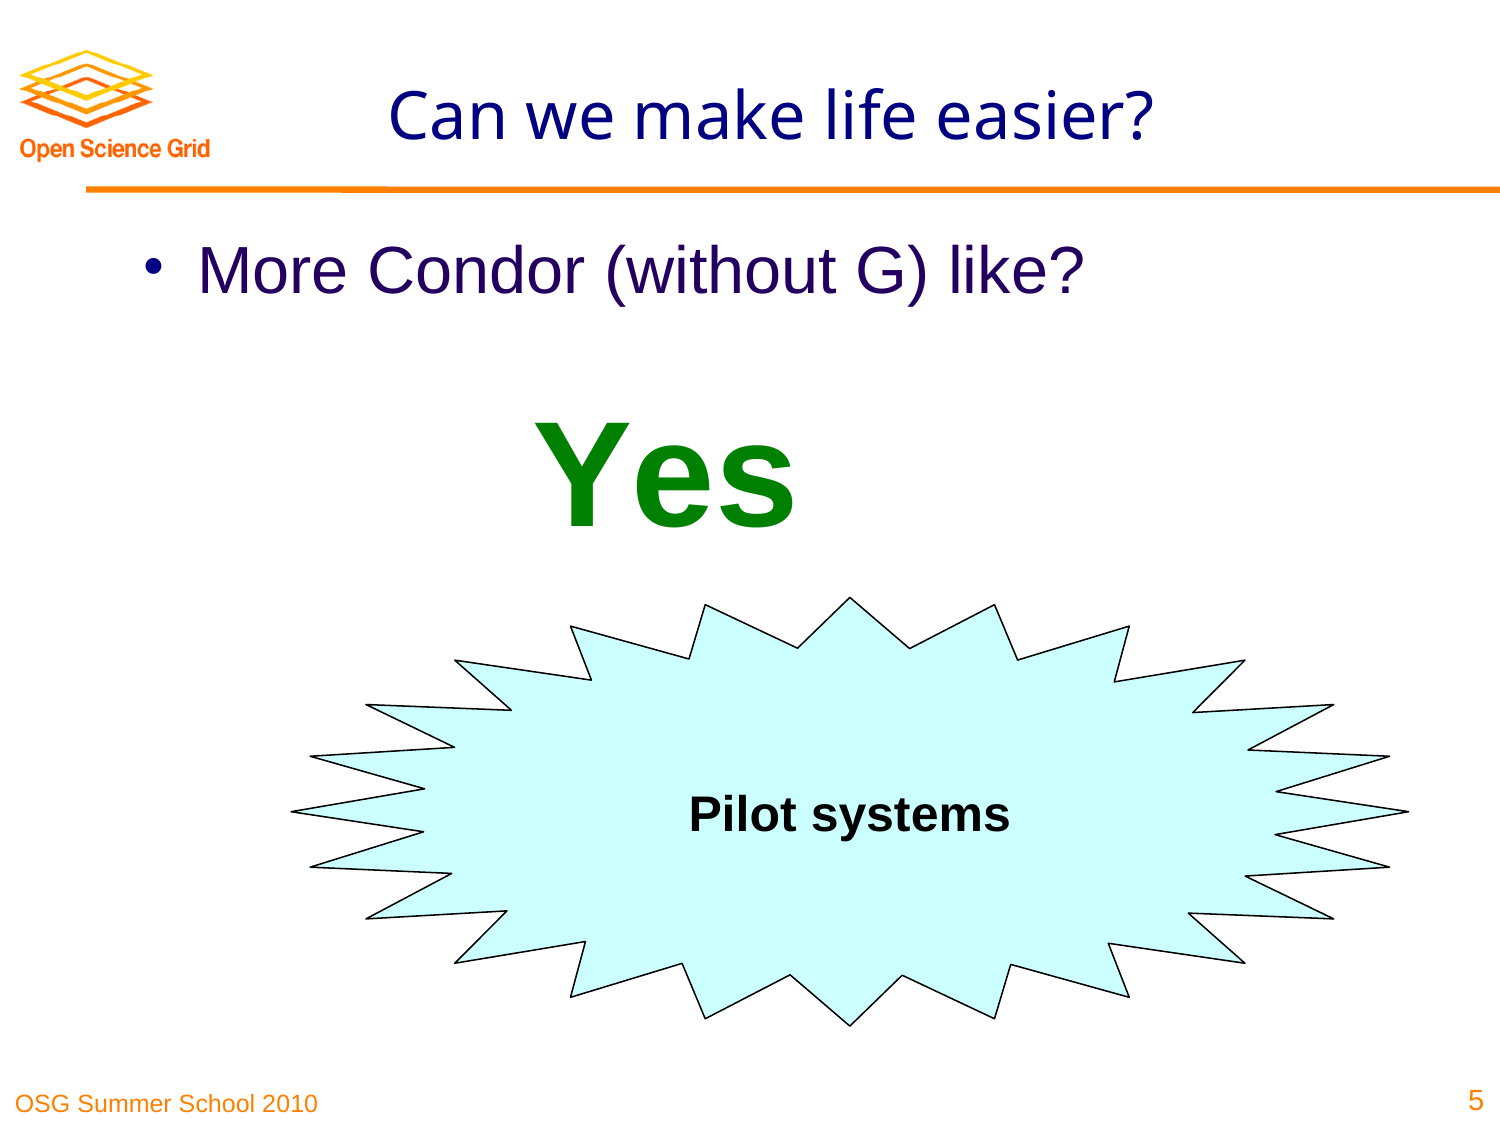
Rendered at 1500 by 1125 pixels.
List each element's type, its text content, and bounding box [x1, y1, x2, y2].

text_box Pilot systems [291, 597, 1409, 1027]
list More Condor (without G) like? [127, 218, 1403, 391]
title Can we make life easier? [201, 18, 1342, 207]
picture [0, 27, 201, 179]
text_box Yes [517, 368, 815, 564]
